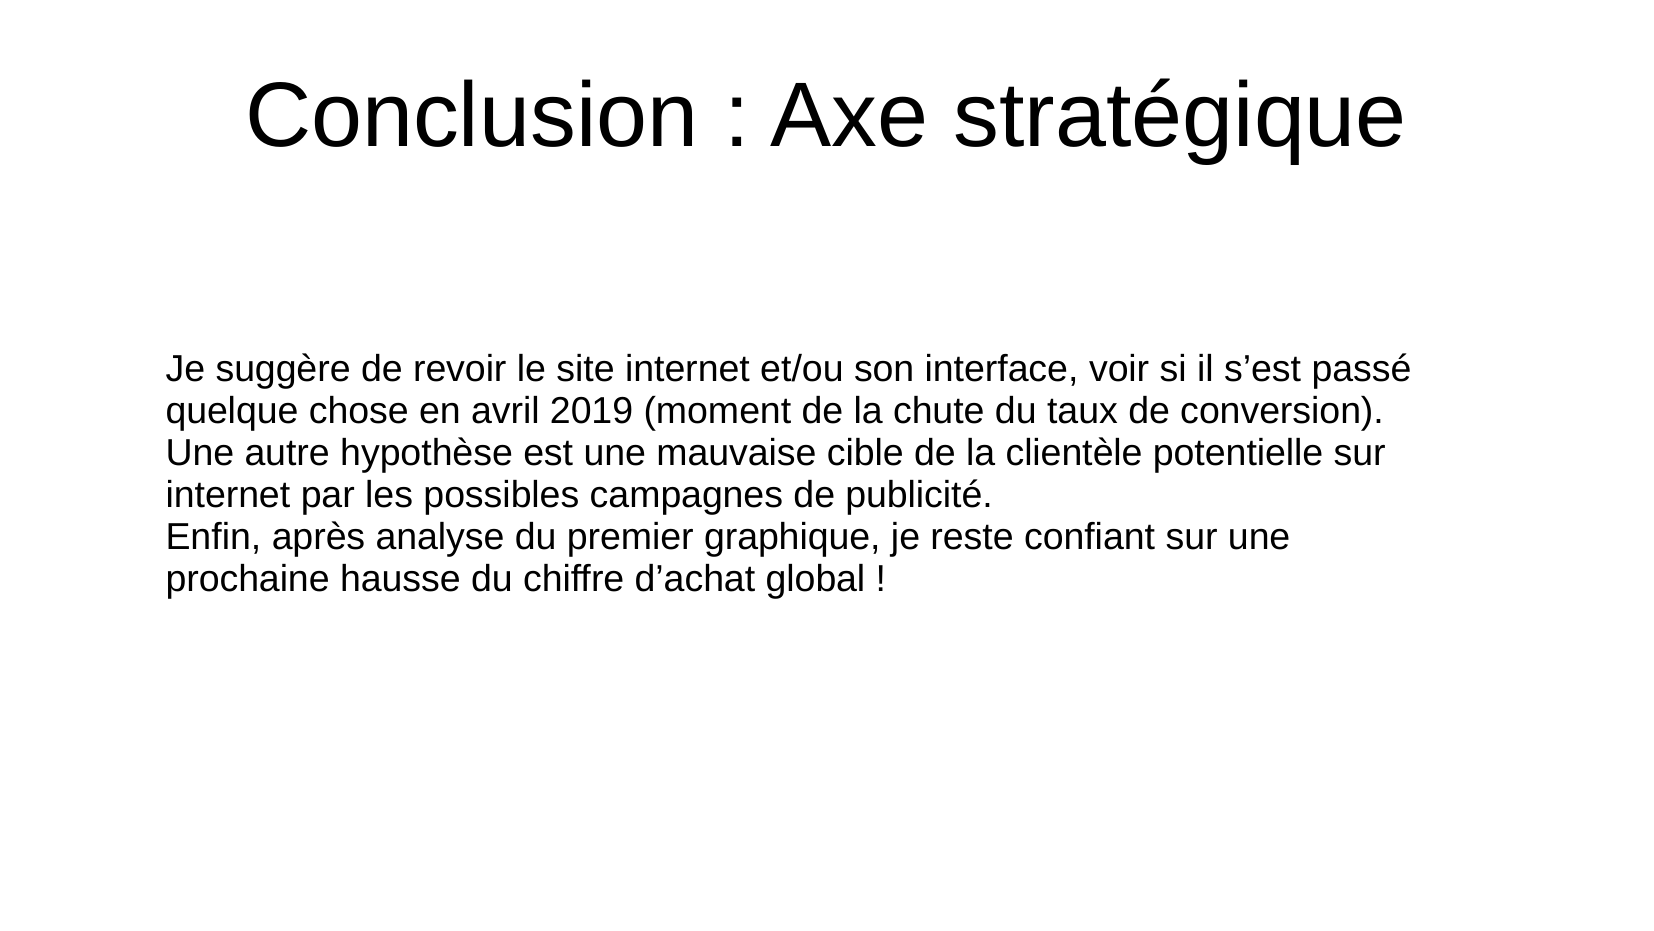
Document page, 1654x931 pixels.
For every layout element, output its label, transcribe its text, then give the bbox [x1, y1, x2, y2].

text_box Je suggère de revoir le site internet et/ou son interface, voir si il s’est passé quelque chose en avril 2019 (moment de la chute du taux de conversion). Une autre hypothèse est une mauvaise cible de la clientèle potentielle sur internet par les possibles campagnes de publicité. Enfin, après analyse du premier graphique, je reste confiant sur une prochaine hausse du chiffre d’achat global ! [150, 340, 1437, 608]
title Conclusion : Axe stratégique [82, 37, 1571, 193]
